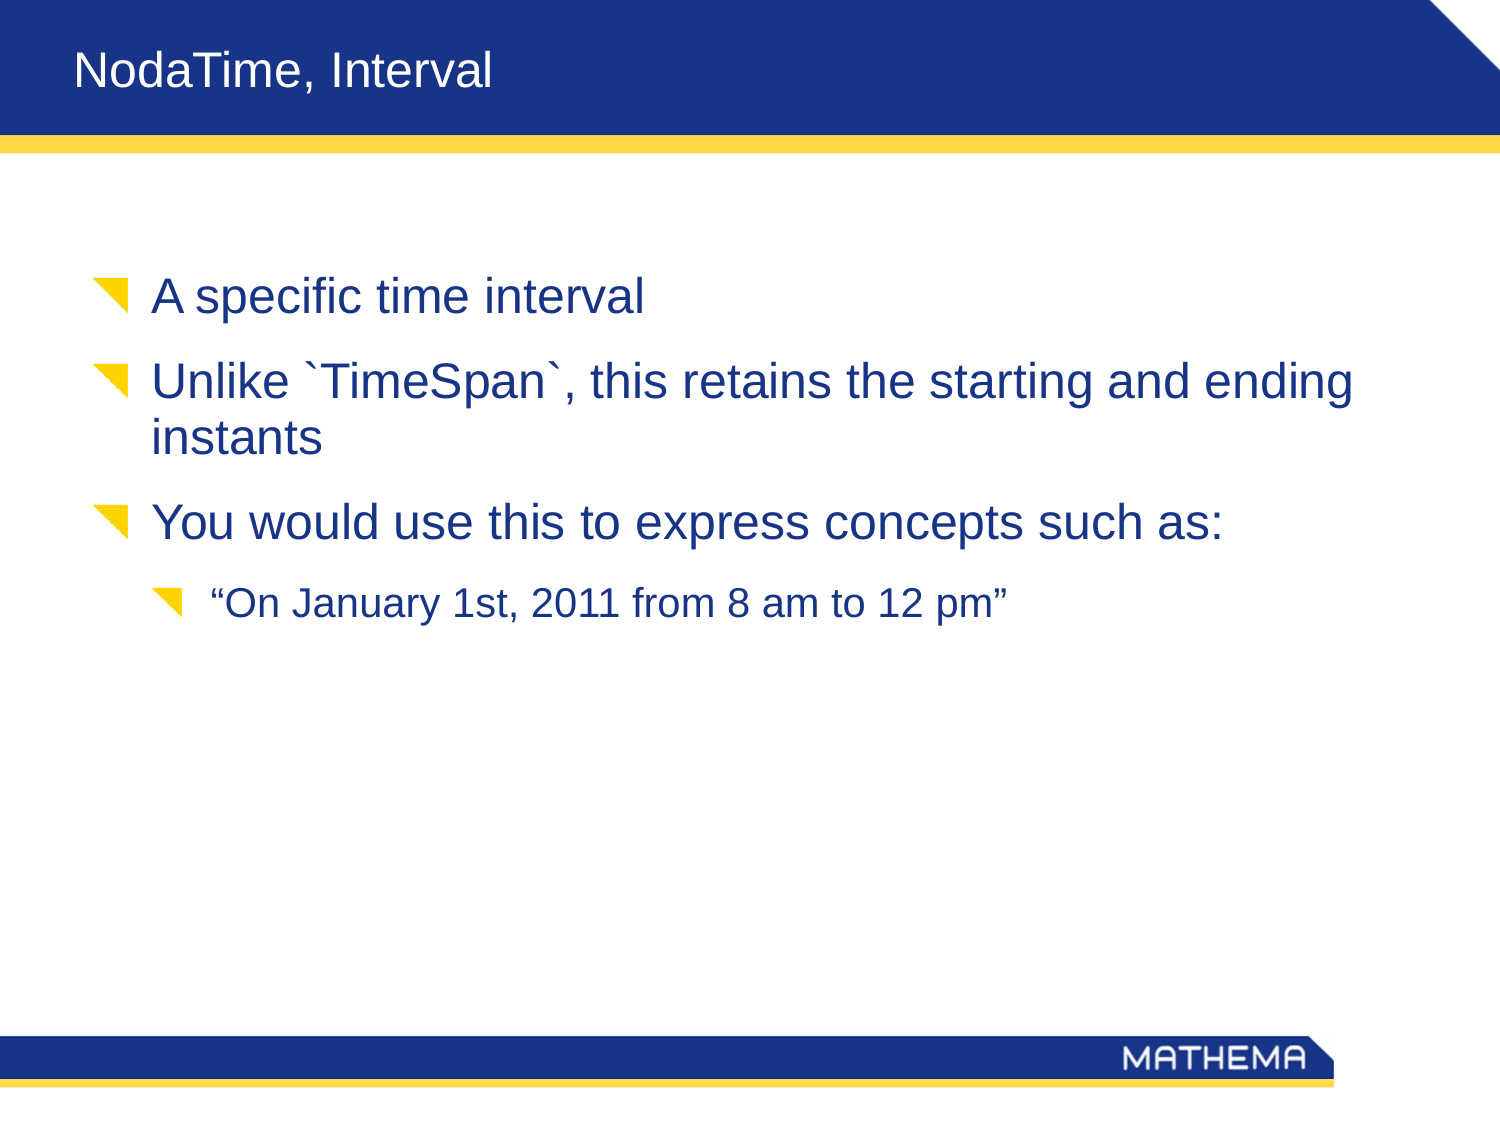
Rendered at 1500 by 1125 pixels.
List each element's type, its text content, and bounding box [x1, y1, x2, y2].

title NodaTime, Interval [73, 40, 1276, 100]
picture [0, 0, 1500, 1125]
list A specific time interval Unlike `TimeSpan`, this retains the starting and ending instants You would use this to express concepts such as: “On January 1st, 2011 from 8 am to 12 pm” [92, 267, 1386, 1033]
